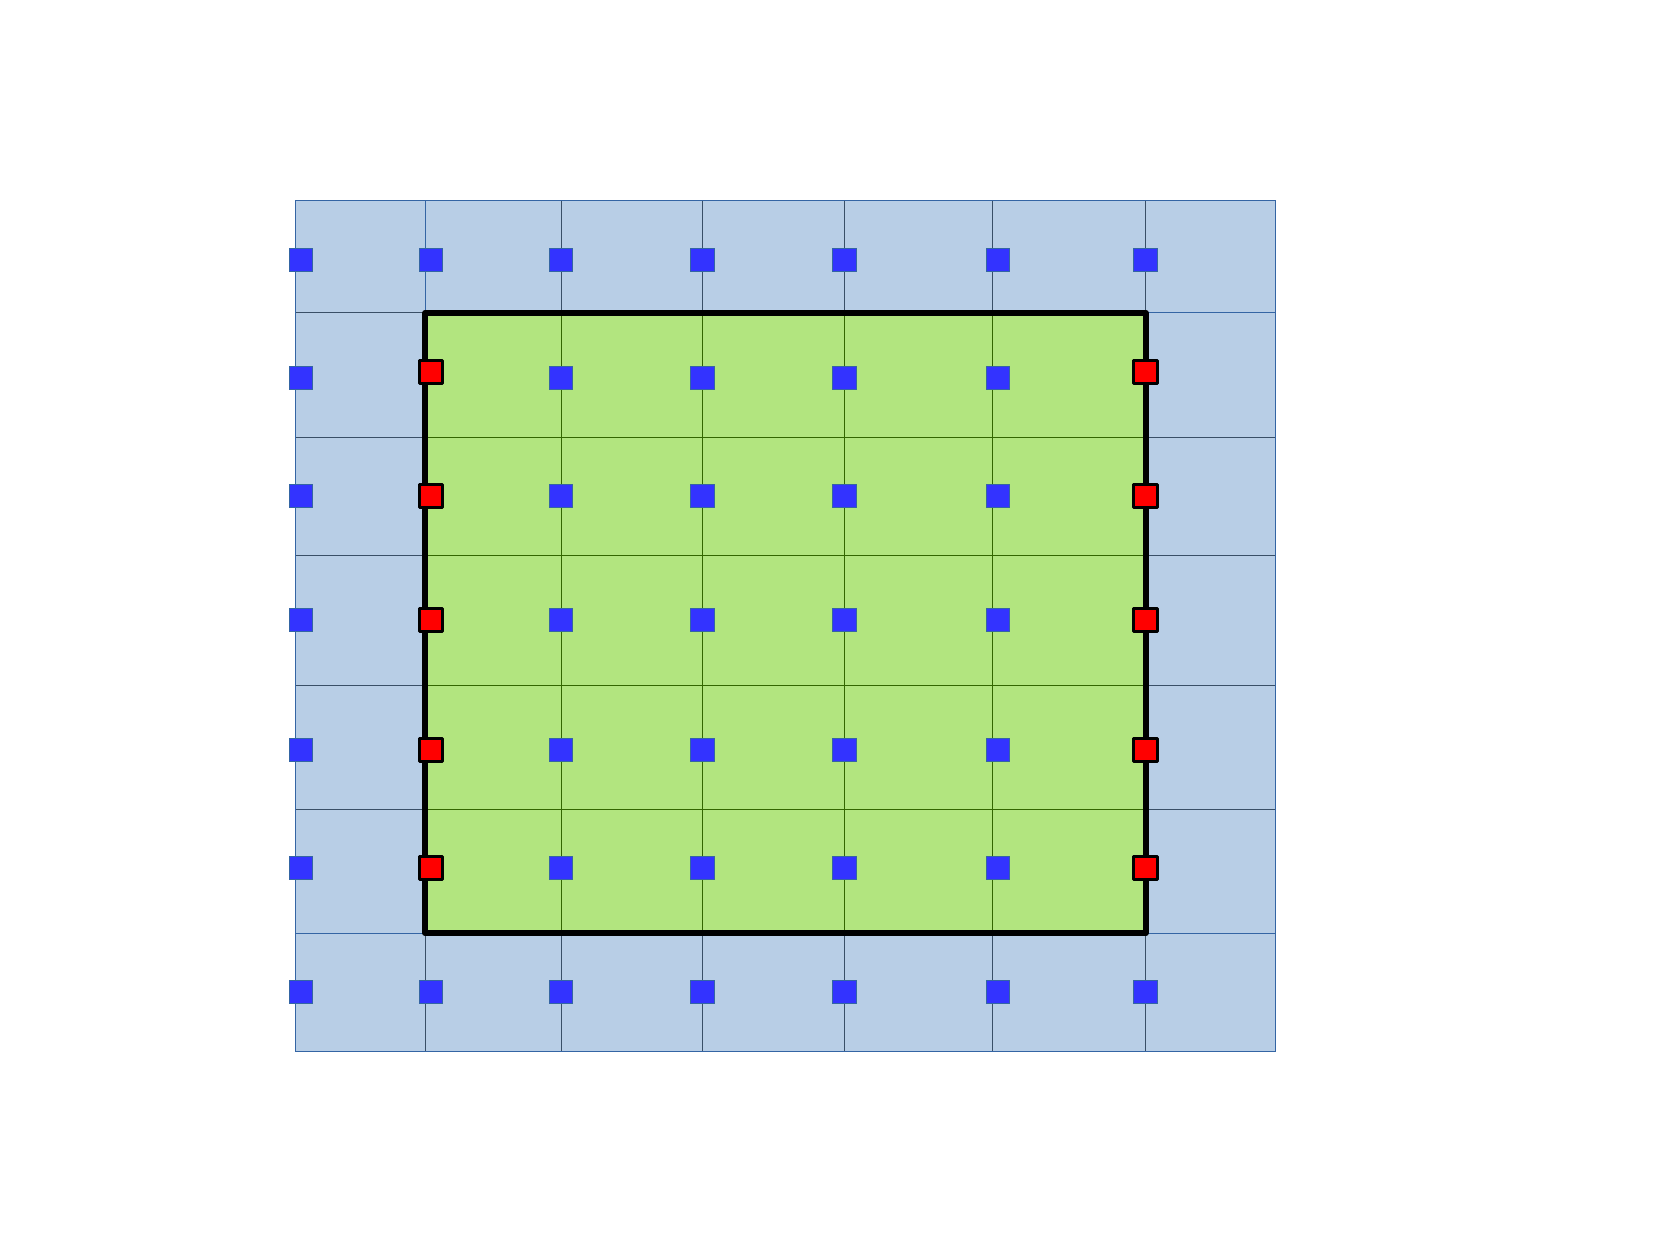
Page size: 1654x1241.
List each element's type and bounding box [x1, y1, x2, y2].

text_box [289, 200, 1276, 1052]
